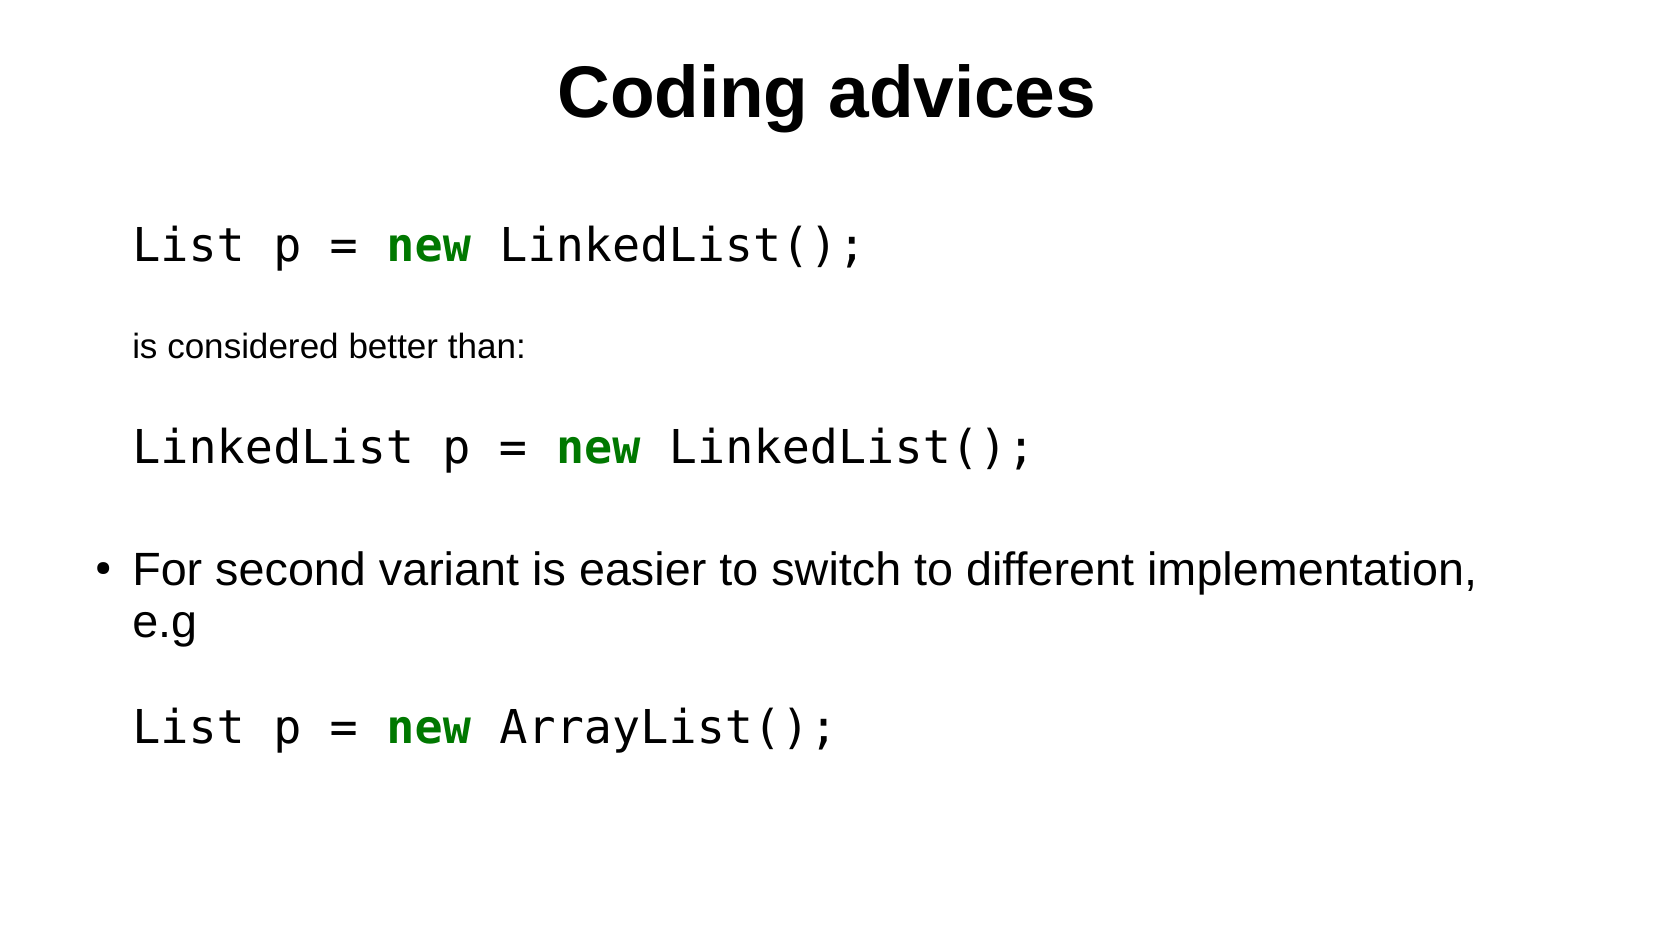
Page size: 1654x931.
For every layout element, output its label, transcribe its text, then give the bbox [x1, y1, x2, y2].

list List p = new LinkedList(); is considered better than: LinkedList p = new LinkedList(); For second variant is easier to switch to different implementation, e.g List p = new ArrayList(); [82, 217, 1538, 758]
title Coding advices [82, 37, 1571, 147]
